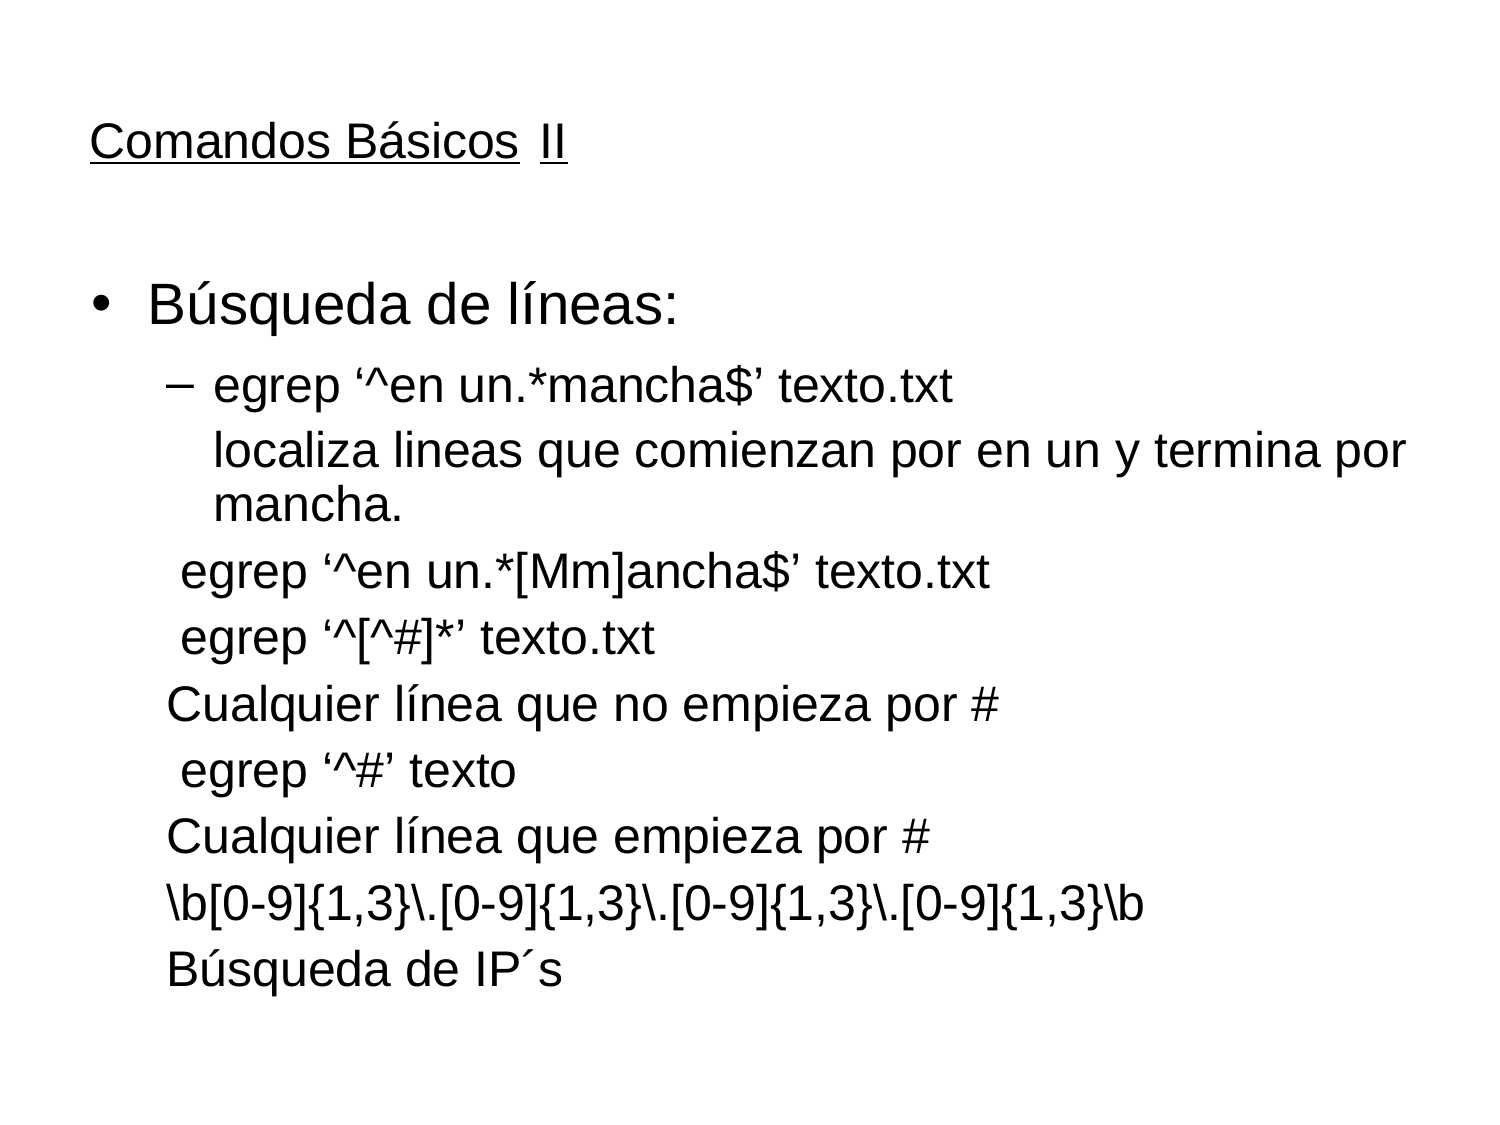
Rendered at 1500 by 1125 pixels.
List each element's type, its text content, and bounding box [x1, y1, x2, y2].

list Búsqueda de líneas: egrep ‘^en un.*mancha$’ texto.txt localiza lineas que comienzan por en un y termina por mancha. egrep ‘^en un.*[Mm]ancha$’ texto.txt egrep ‘^[^#]*’ texto.txt Cualquier línea que no empieza por # egrep ‘^#’ texto Cualquier línea que empieza por # \b[0-9]{1,3}\.[0-9]{1,3}\.[0-9]{1,3}\.[0-9]{1,3}\b Búsqueda de IP´s [76, 267, 1427, 1010]
title Comandos Básicos II [75, 45, 1426, 233]
